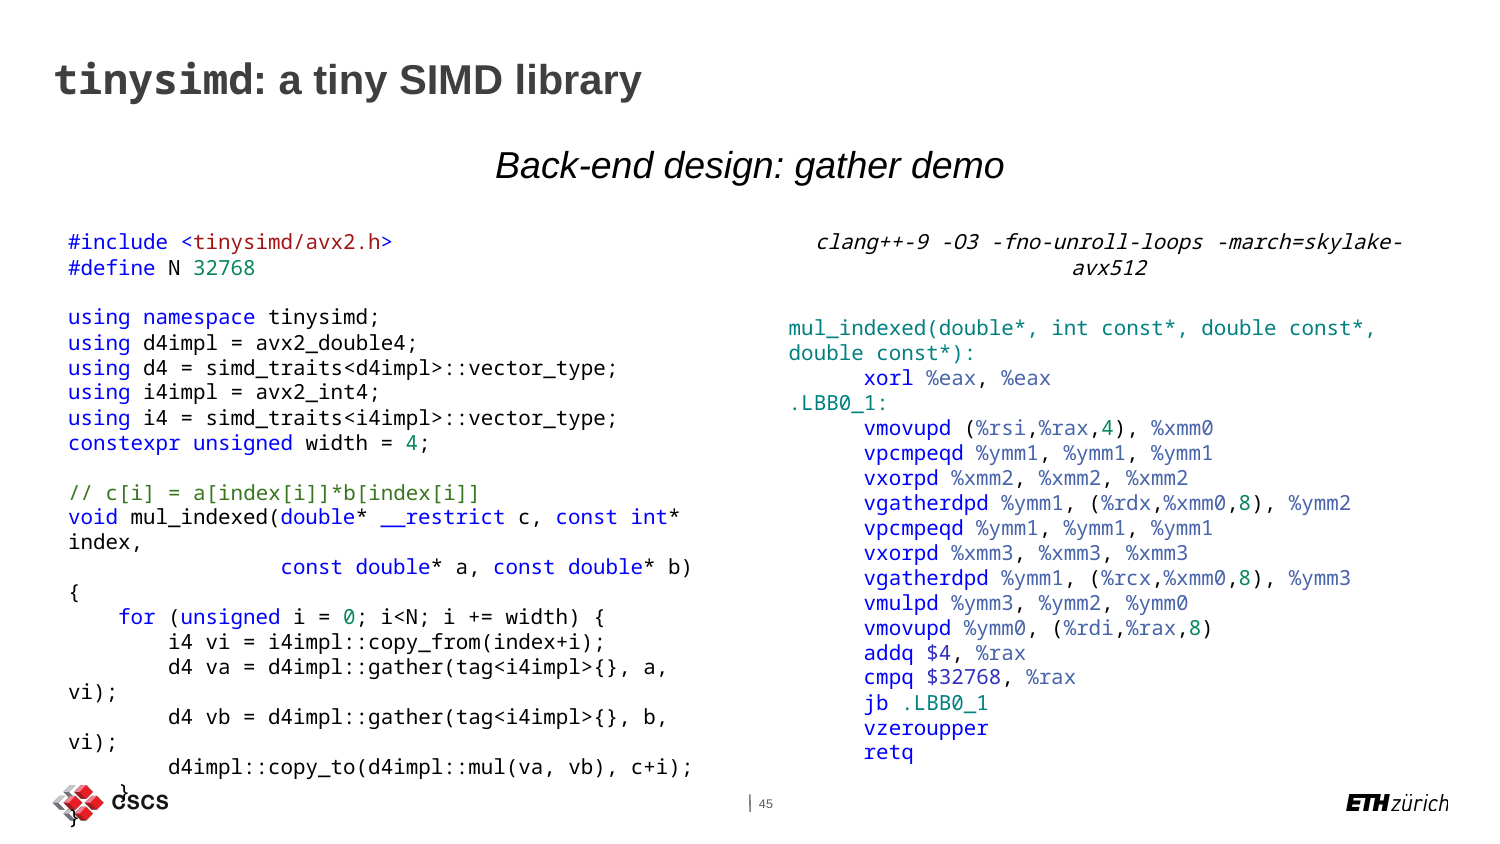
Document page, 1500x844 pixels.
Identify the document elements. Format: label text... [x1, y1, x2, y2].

text_box #include <tinysimd/avx2.h> #define N 32768 using namespace tinysimd; using d4impl = avx2_double4; using d4 = simd_traits<d4impl>::vector_type; using i4impl = avx2_int4; using i4 = simd_traits<i4impl>::vector_type; constexpr unsigned width = 4; // c[i] = a[index[i]]*b[index[i]] void mul_indexed(double* __restrict c, const int* index, const double* a, const double* b) { for (unsigned i = 0; i<N; i += width) { i4 vi = i4impl::copy_from(index+i); d4 va = d4impl::gather(tag<i4impl>{}, a, vi); d4 vb = d4impl::gather(tag<i4impl>{}, b, vi); d4impl::copy_to(d4impl::mul(va, vb), c+i); } } [53, 214, 727, 767]
picture [43, 775, 177, 830]
text_box clang++-9 -O3 -fno-unroll-loops -march=skylake-avx512 mul_indexed(double*, int const*, double const*, double const*): xorl %eax, %eax .LBB0_1: vmovupd (%rsi,%rax,4), %xmm0 vpcmpeqd %ymm1, %ymm1, %ymm1 vxorpd %xmm2, %xmm2, %xmm2 vgatherdpd %ymm1, (%rdx,%xmm0,8), %ymm2 vpcmpeqd %ymm1, %ymm1, %ymm1 vxorpd %xmm3, %xmm3, %xmm3 vgatherdpd %ymm1, (%rcx,%xmm0,8), %ymm3 vmulpd %ymm3, %ymm2, %ymm0 vmovupd %ymm0, (%rdi,%rax,8) addq $4, %rax cmpq $32768, %rax jb .LBB0_1 vzeroupper retq [773, 214, 1444, 767]
title tinysimd: a tiny SIMD library [53, 5, 1447, 112]
list Back-end design: gather demo [53, 133, 1447, 767]
picture [1346, 794, 1448, 811]
slide_number <number> [750, 794, 798, 813]
